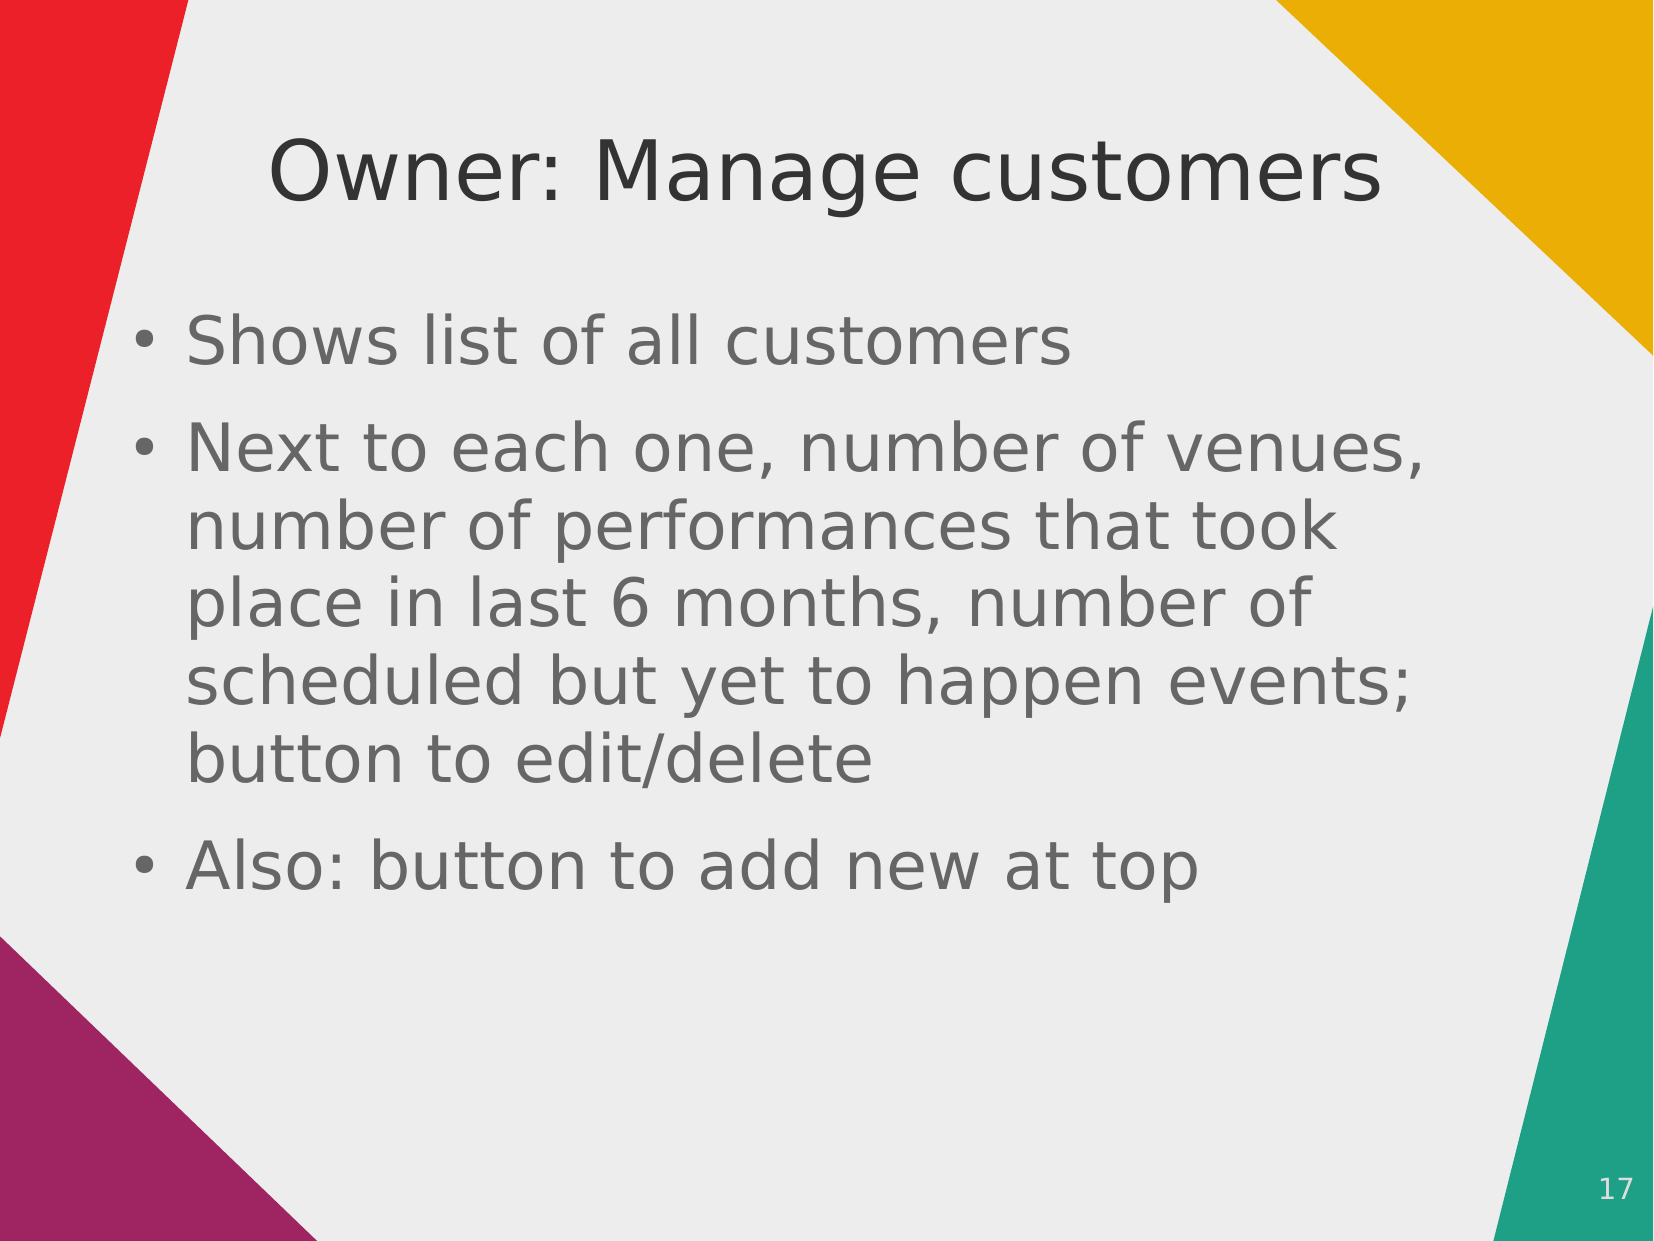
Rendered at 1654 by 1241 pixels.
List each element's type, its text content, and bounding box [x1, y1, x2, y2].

list Shows list of all customers Next to each one, number of venues, number of performances that took place in last 6 months, number of scheduled but yet to happen events; button to edit/delete Also: button to add new at top [114, 302, 1539, 1033]
title Owner: Manage customers [114, 73, 1539, 271]
